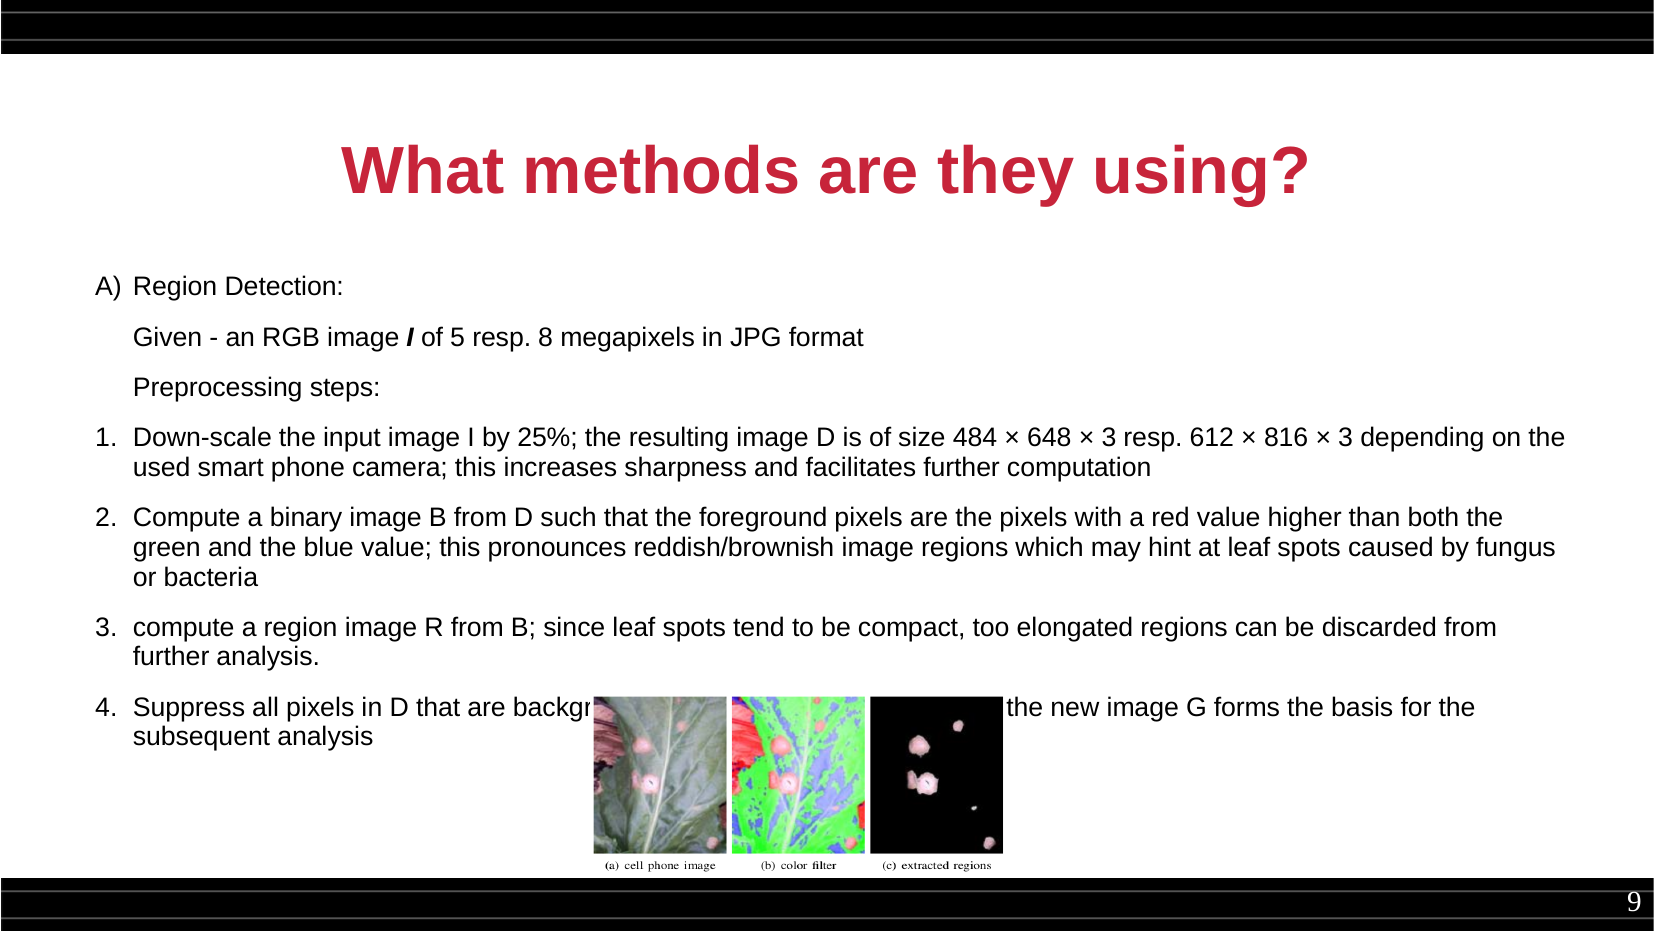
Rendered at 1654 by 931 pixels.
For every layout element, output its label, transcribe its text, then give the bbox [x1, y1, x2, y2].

title What methods are they using? [82, 92, 1571, 249]
picture [1, 0, 1654, 54]
picture [590, 694, 1004, 875]
picture [1, 878, 1654, 931]
list Region Detection: Given - an RGB image I of 5 resp. 8 megapixels in JPG format Preprocessing steps: Down-scale the input image I by 25%; the resulting image D is of size 484 × 648 × 3 resp. 612 × 816 × 3 depending on the used smart phone camera; this increases sharpness and facilitates further computation Compute a binary image B from D such that the foreground pixels are the pixels with a red value higher than both the green and the blue value; this pronounces reddish/brownish image regions which may hint at leaf spots caused by fungus or bacteria compute a region image R from B; since leaf spots tend to be compact, too elongated regions can be discarded from further analysis. Suppress all pixels in D that are background pixels in R; the information in the new image G forms the basis for the subsequent analysis [82, 271, 1571, 758]
